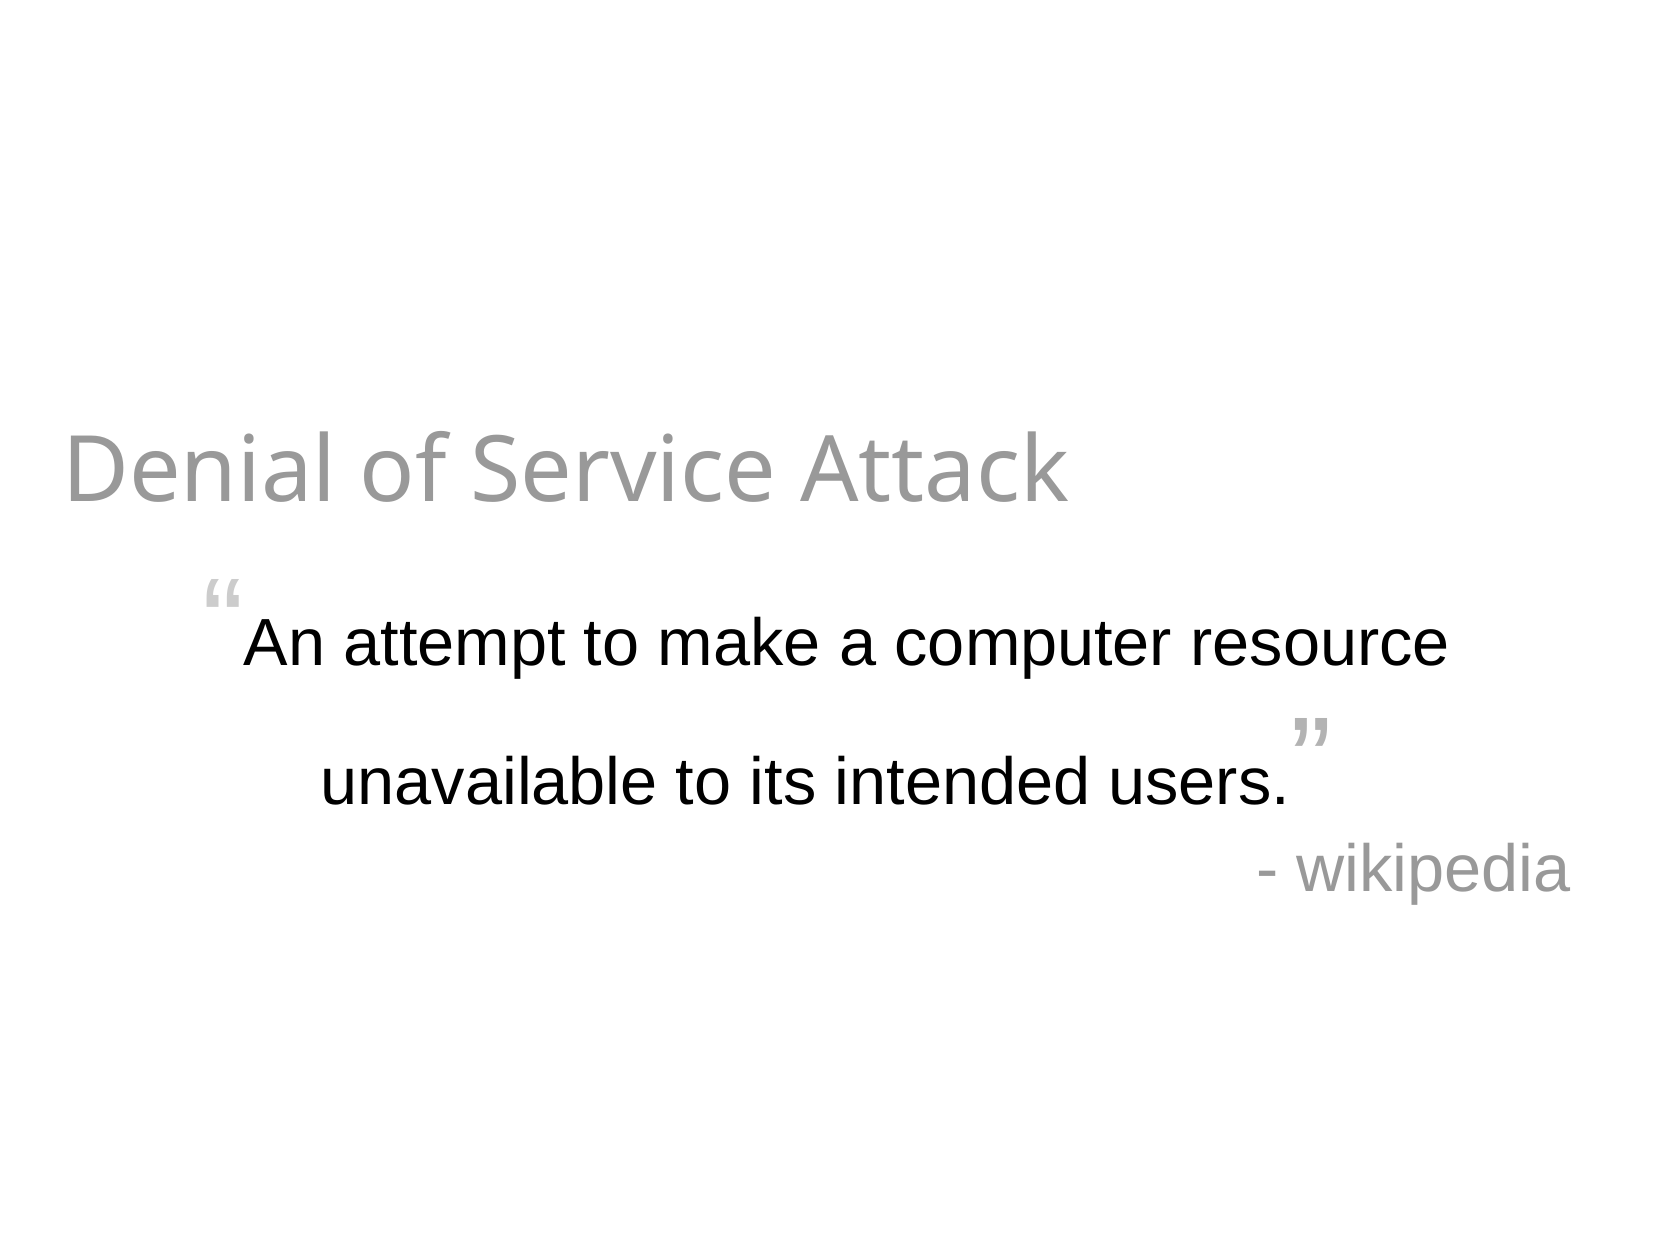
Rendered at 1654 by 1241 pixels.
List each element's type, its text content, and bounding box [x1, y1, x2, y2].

subtitle “An attempt to make a computer resource unavailable to its intended users.” - wikipedia [82, 319, 1571, 1139]
text_box Denial of Service Attack [47, 395, 1554, 662]
